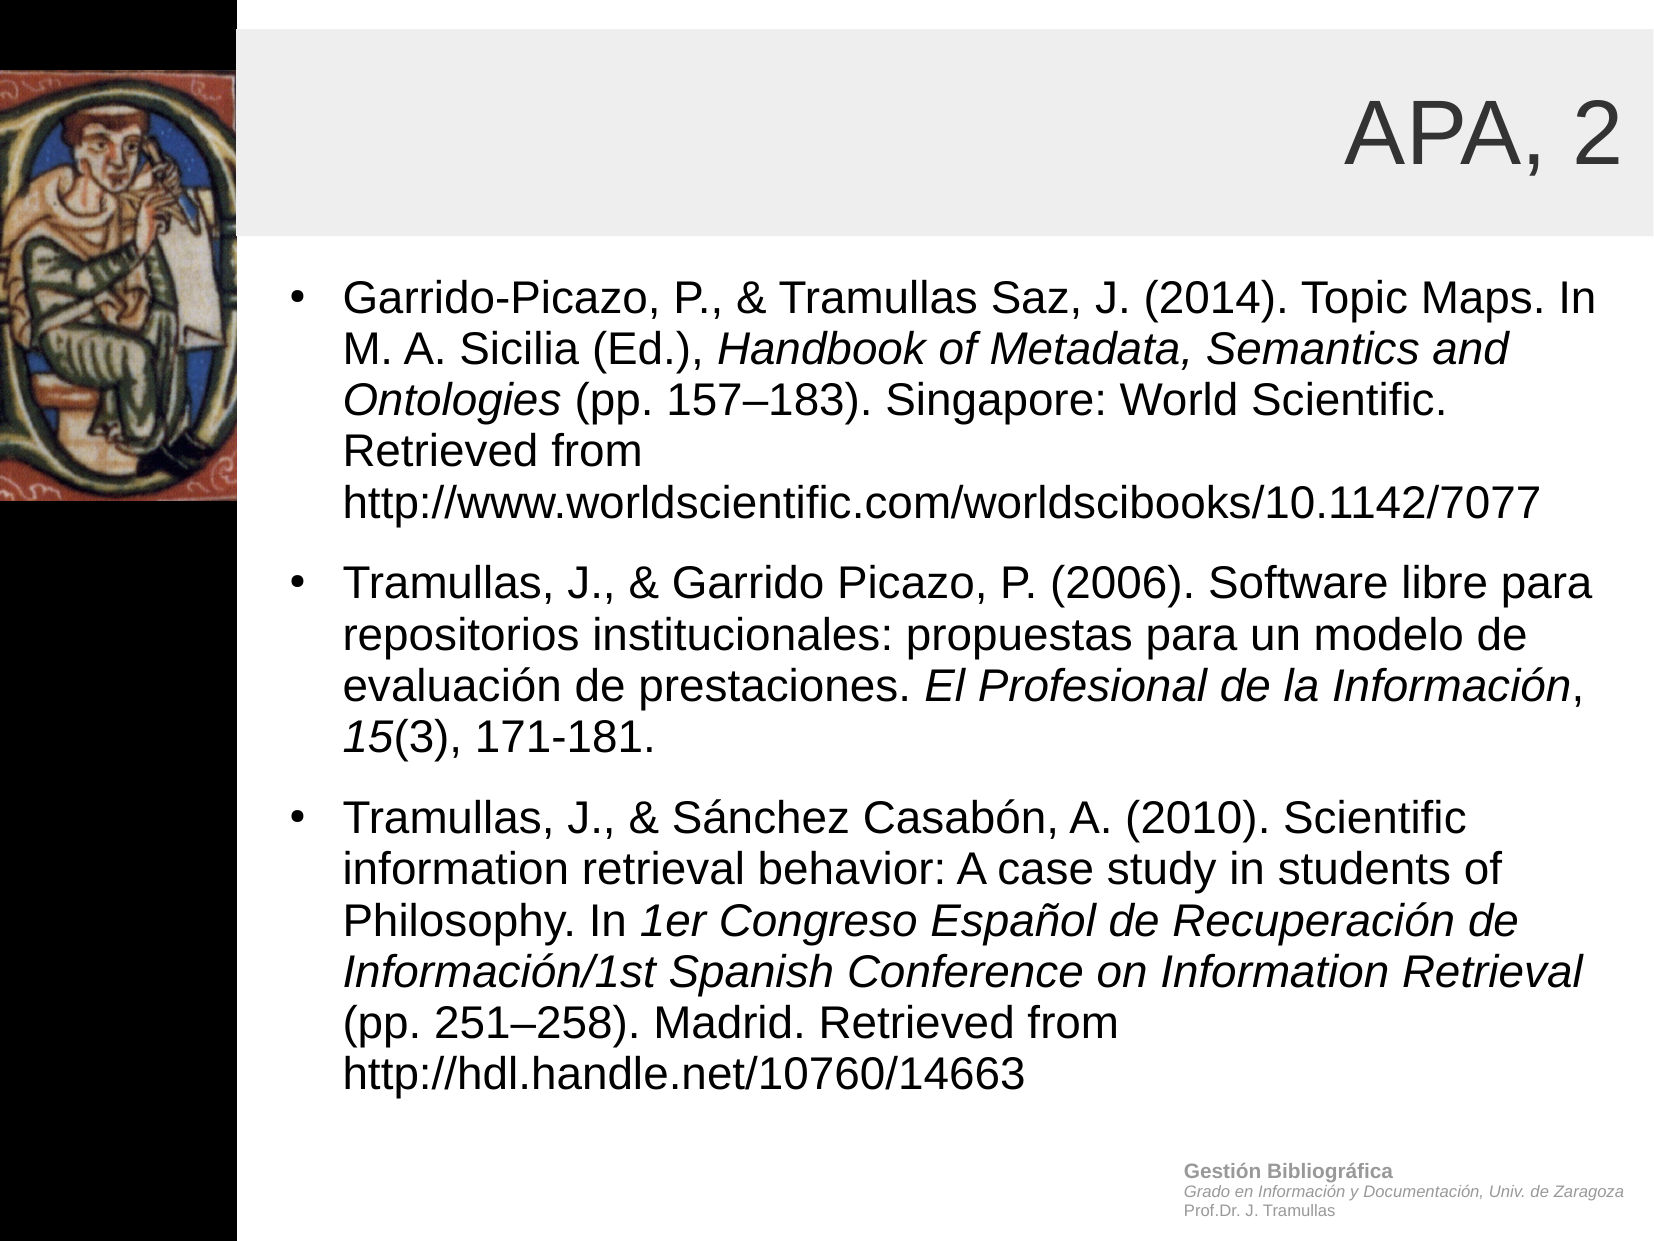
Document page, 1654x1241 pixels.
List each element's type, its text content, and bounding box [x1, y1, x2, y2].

picture [0, 70, 237, 501]
title APA, 2 [236, 29, 1654, 237]
list Garrido-Picazo, P., & Tramullas Saz, J. (2014). Topic Maps. In M. A. Sicilia (Ed.), Handbook of Metadata, Semantics and Ontologies (pp. 157–183). Singapore: World Scientific. Retrieved from http://www.worldscientific.com/worldscibooks/10.1142/7077 Tramullas, J., & Garrido Picazo, P. (2006). Software libre para repositorios institucionales: propuestas para un modelo de evaluación de prestaciones. El Profesional de la Información, 15(3), 171-181. Tramullas, J., & Sánchez Casabón, A. (2010). Scientific information retrieval behavior: A case study in students of Philosophy. In 1er Congreso Español de Recuperación de Información/1st Spanish Conference on Information Retrieval (pp. 251–258). Madrid. Retrieved from http://hdl.handle.net/10760/14663 [271, 271, 1619, 1158]
